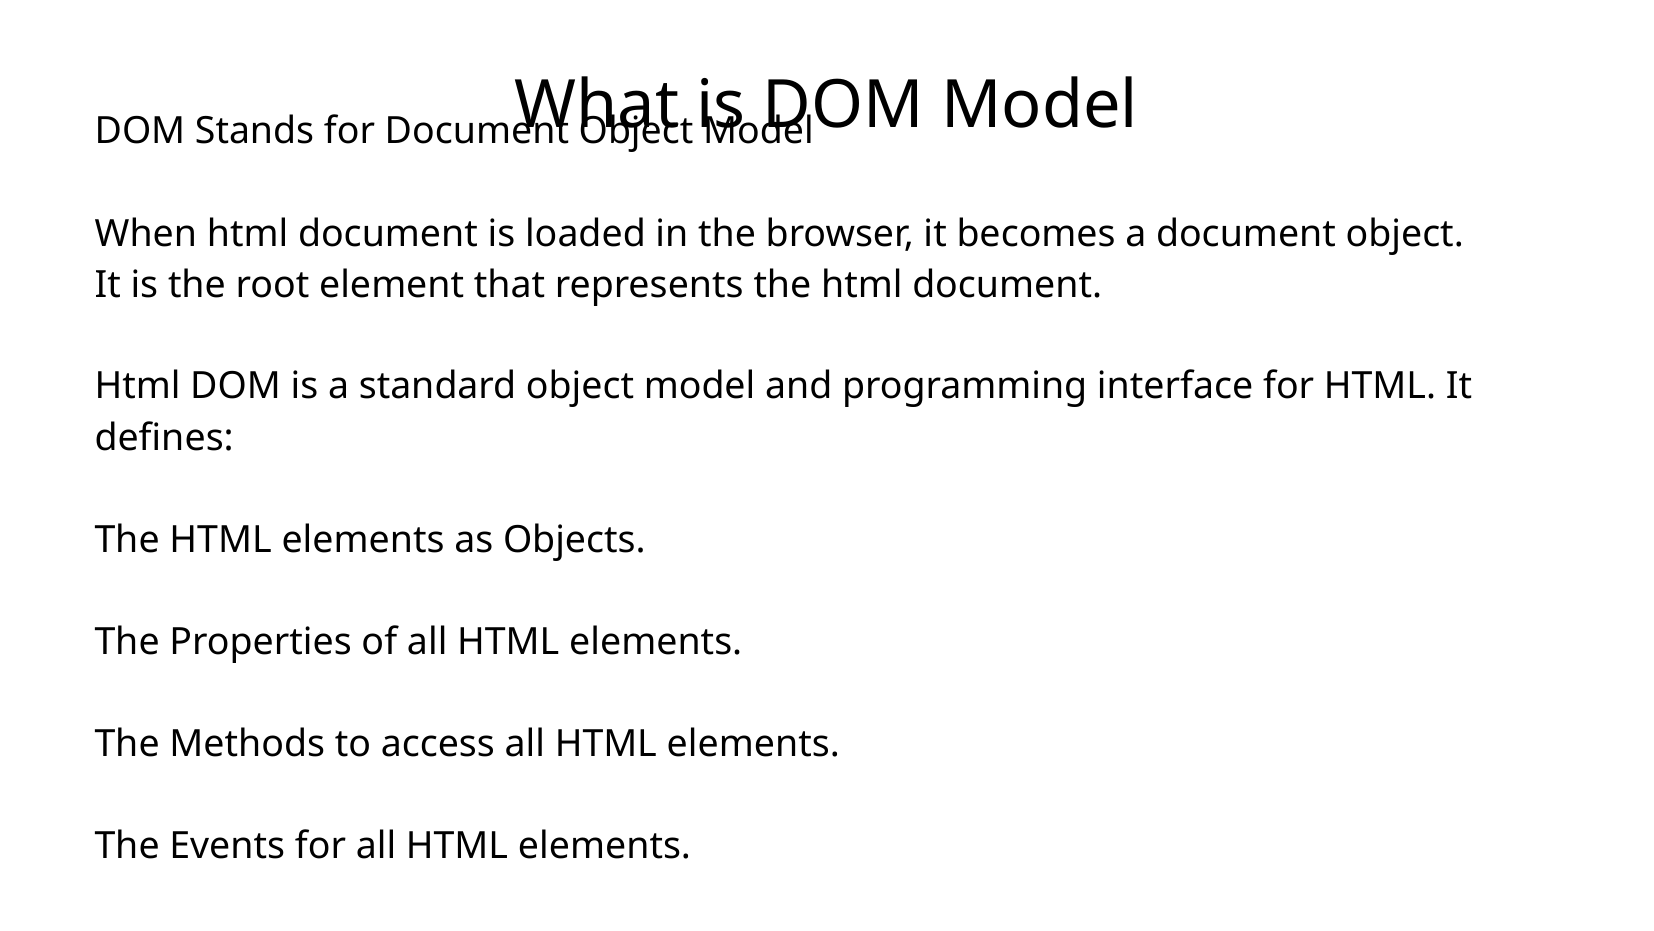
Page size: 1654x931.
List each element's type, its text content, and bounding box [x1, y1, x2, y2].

title What is DOM Model [82, 37, 1571, 166]
subtitle DOM Stands for Document Object Model When html document is loaded in the browser, it becomes a document object. It is the root element that represents the html document. Html DOM is a standard object model and programming interface for HTML. It defines: The HTML elements as Objects. The Properties of all HTML elements. The Methods to access all HTML elements. The Events for all HTML elements. The HTML DOM is a standard for how to get, change, add or delete HTML elements. [94, 218, 1583, 857]
